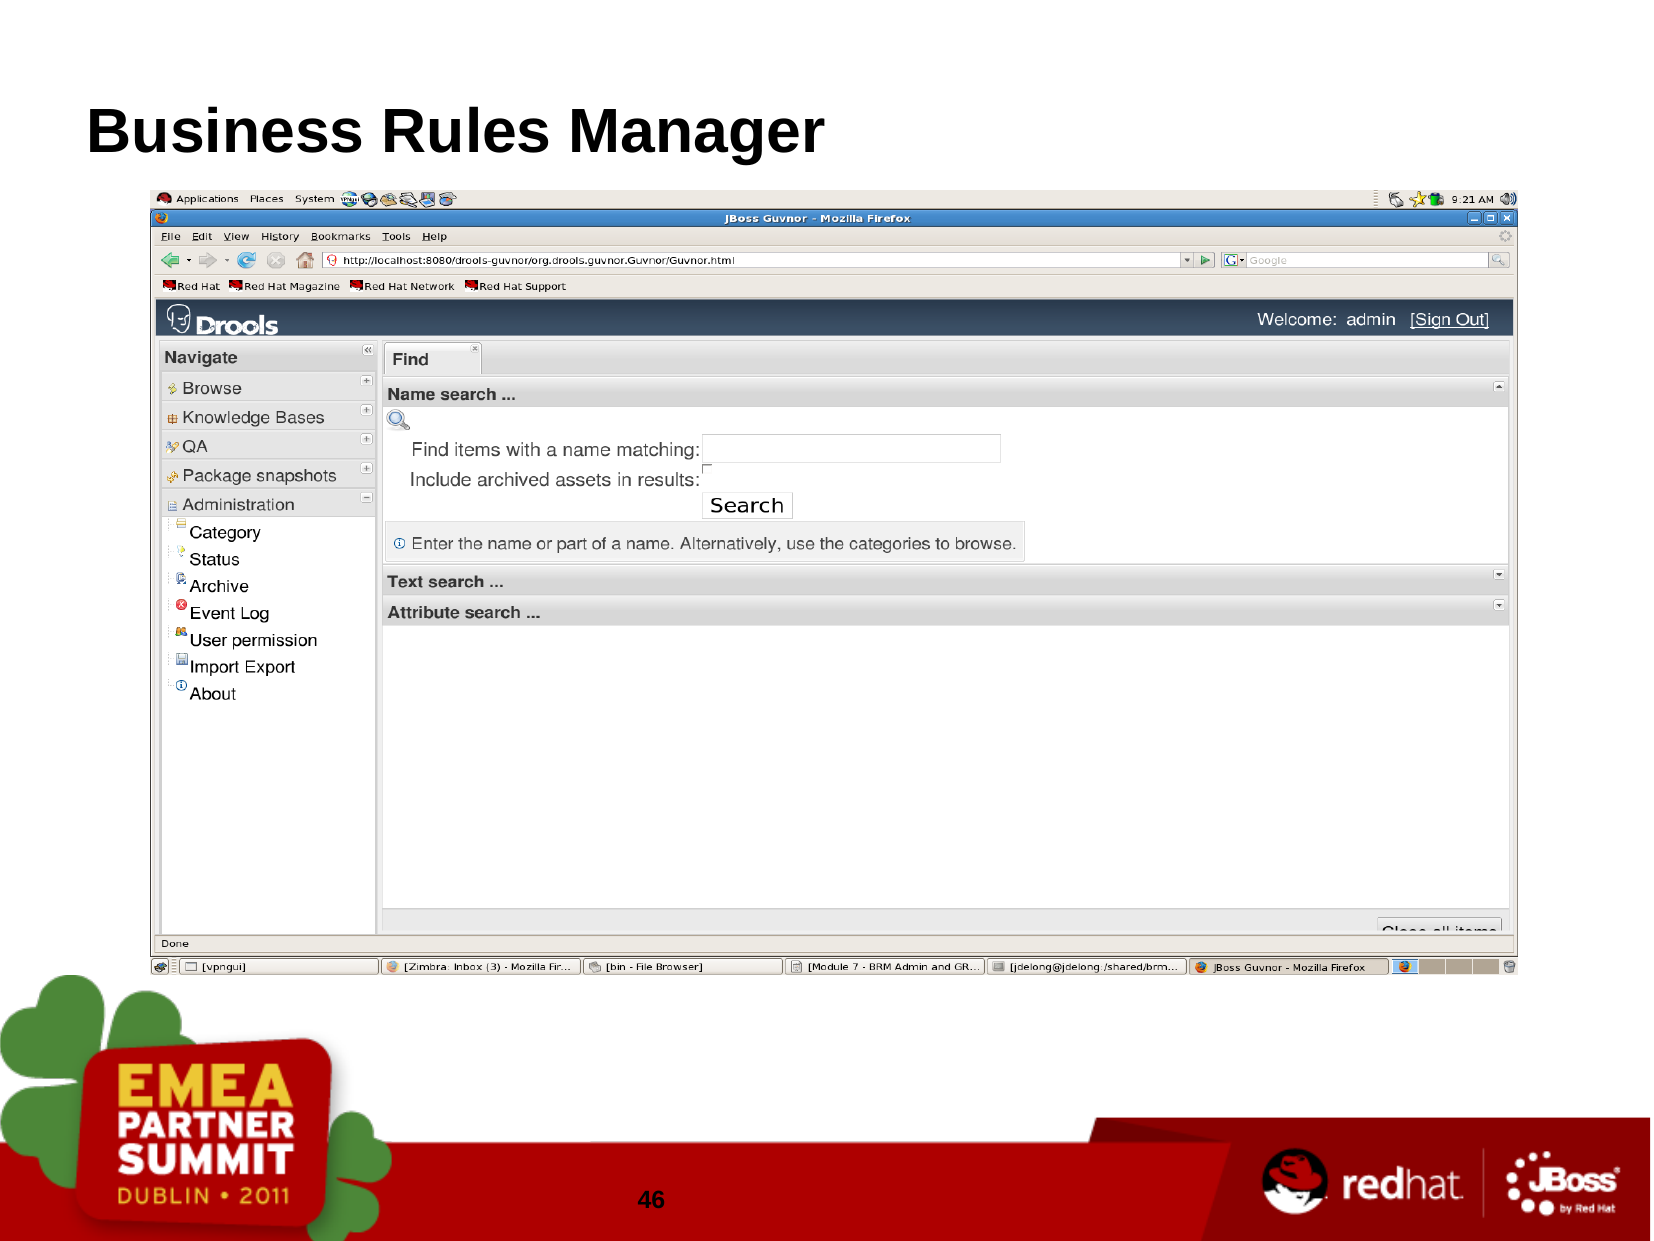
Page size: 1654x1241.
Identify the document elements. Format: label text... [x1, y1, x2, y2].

picture [0, 190, 1651, 1241]
title Business Rules Manager [86, 37, 1576, 226]
